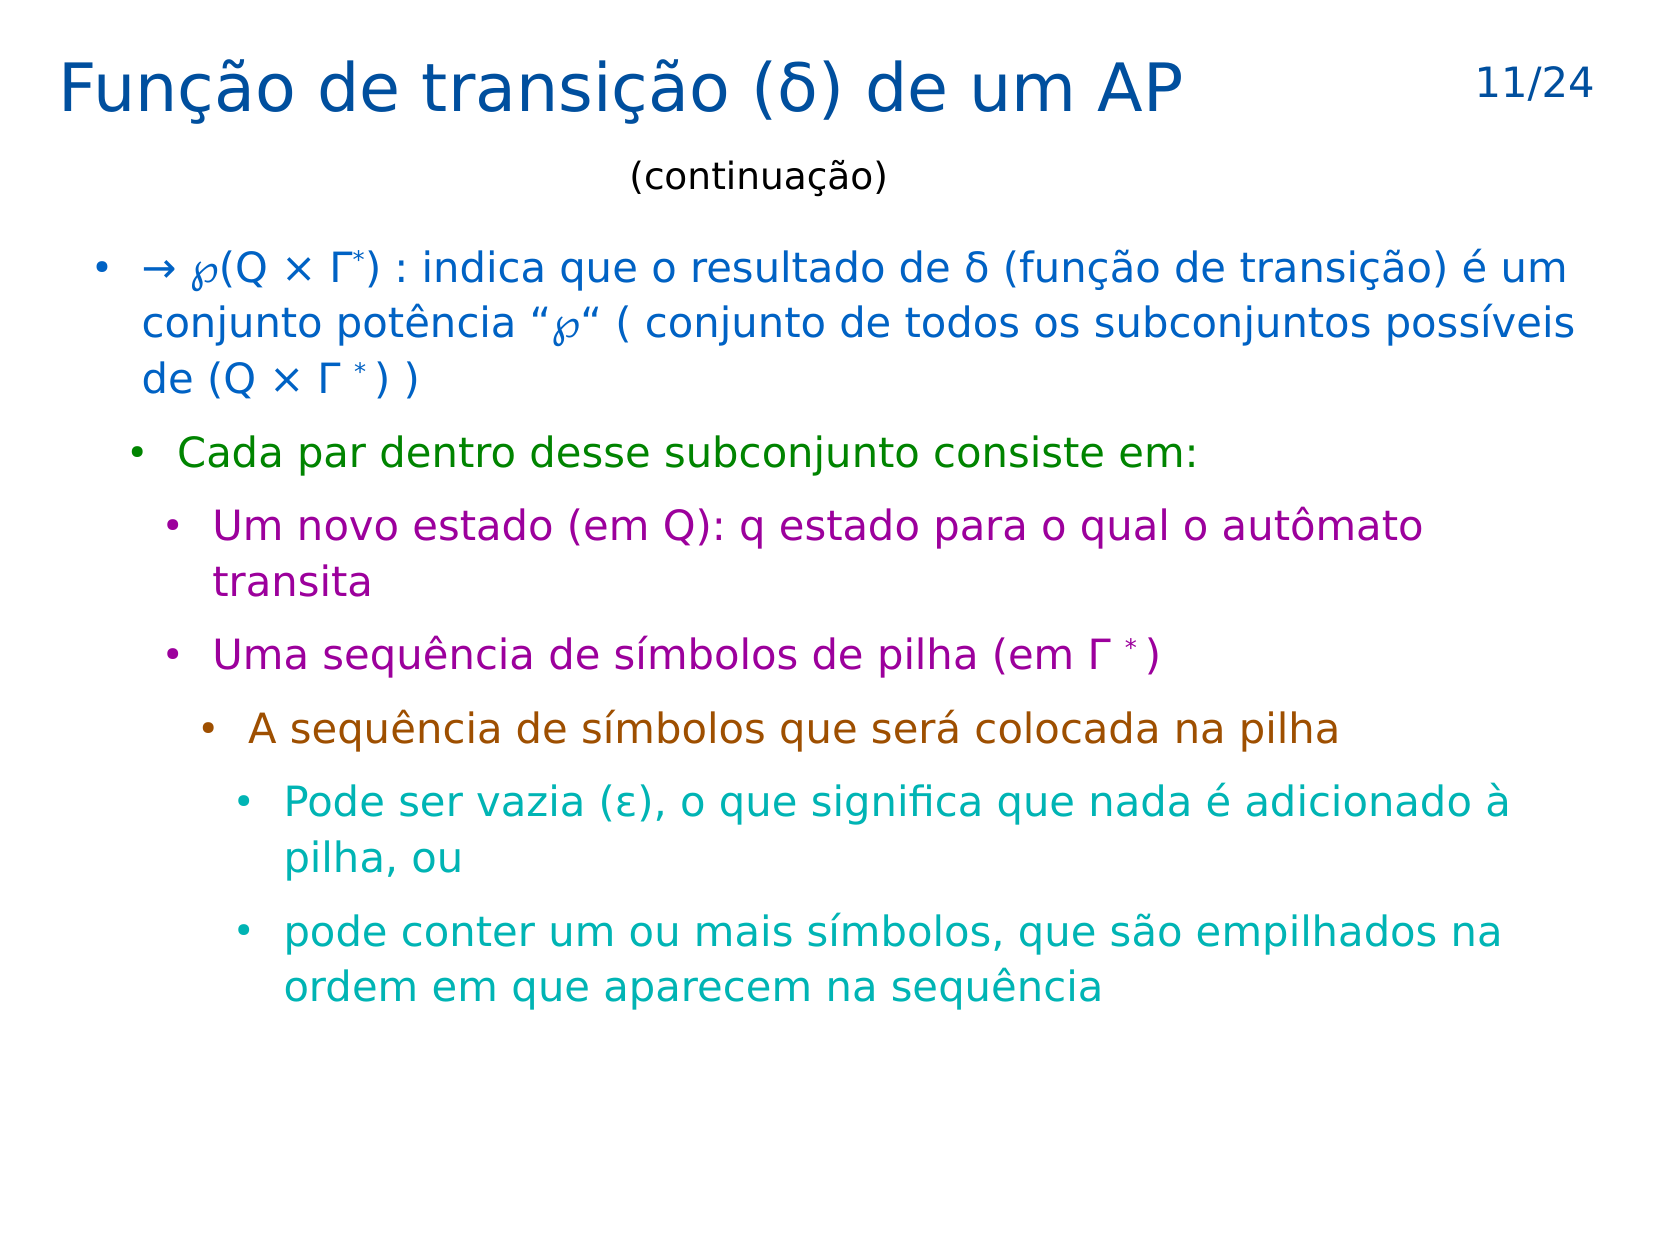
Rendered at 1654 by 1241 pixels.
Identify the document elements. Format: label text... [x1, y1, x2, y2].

text_box (continuação) [614, 147, 933, 250]
list → ℘(Q × Γ*) : indica que o resultado de δ (função de transição) é um conjunto potência “℘“ ( conjunto de todos os subconjuntos possíveis de (Q × Γ * ) ) Cada par dentro desse subconjunto consiste em: Um novo estado (em Q): q estado para o qual o autômato transita Uma sequência de símbolos de pilha (em Γ * ) A sequência de símbolos que será colocada na pilha Pode ser vazia (ε), o que significa que nada é adicionado à pilha, ou pode conter um ou mais símbolos, que são empilhados na ordem em que aparecem na sequência [59, 236, 1595, 1211]
title Função de transição (δ) de um AP [59, 29, 1625, 148]
